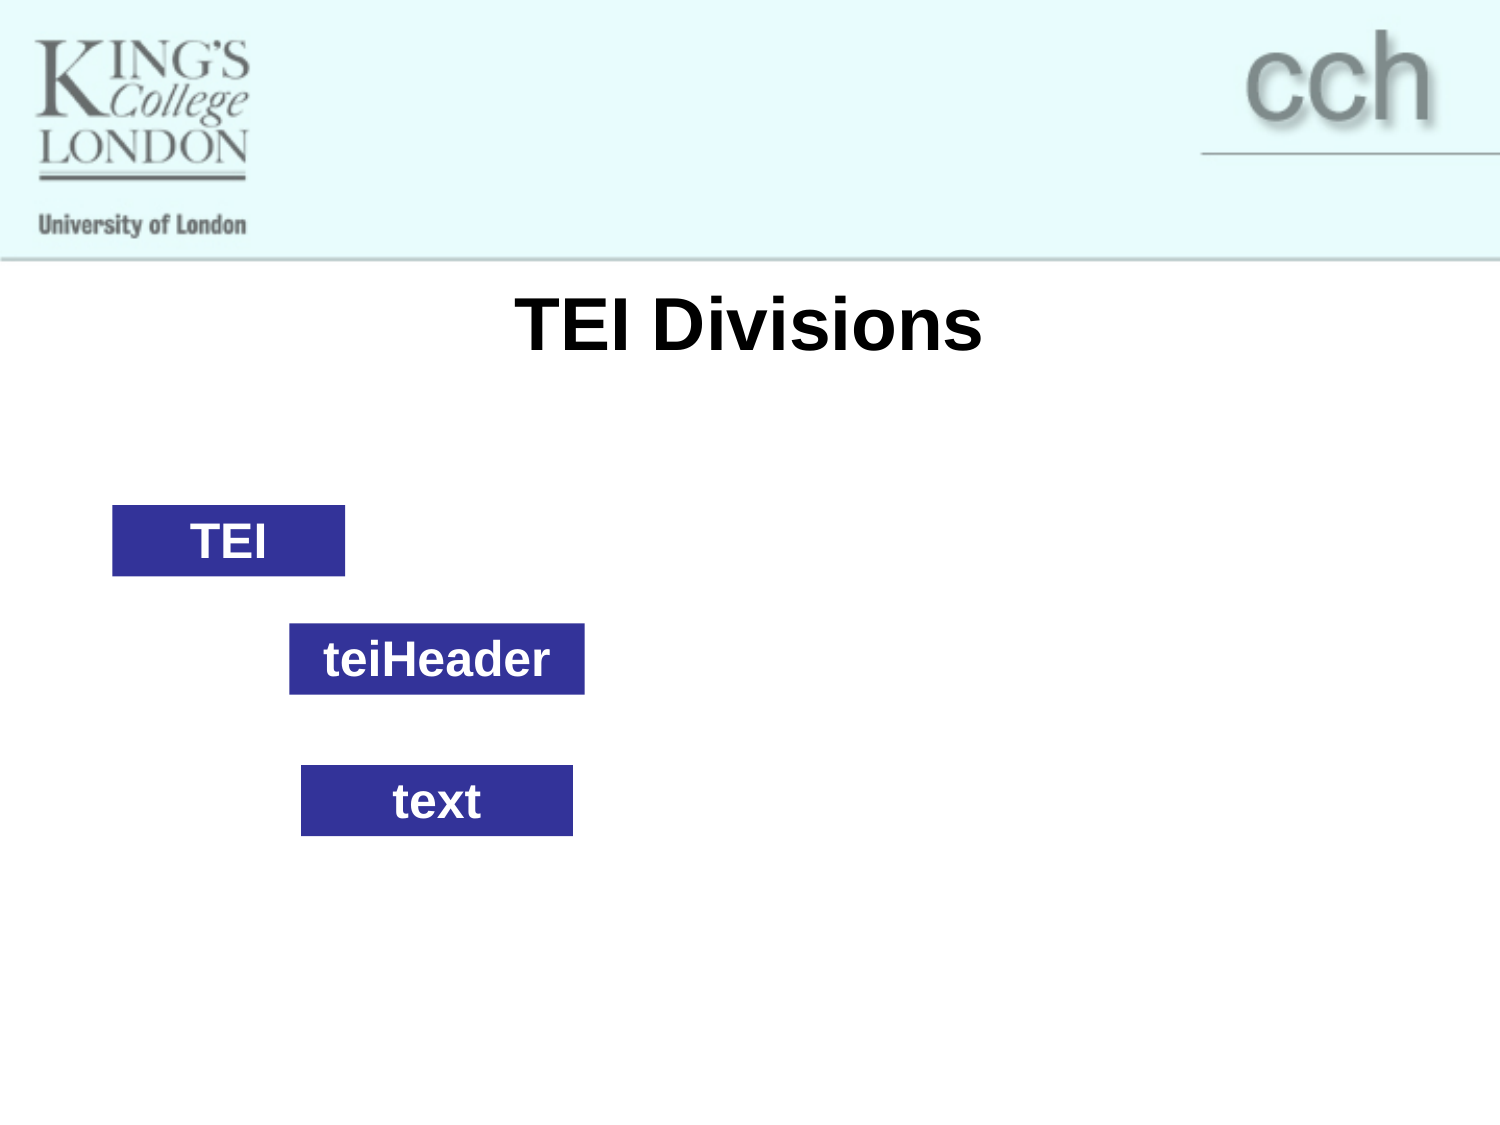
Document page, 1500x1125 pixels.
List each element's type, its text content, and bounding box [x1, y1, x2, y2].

picture [0, 0, 1500, 1125]
title TEI Divisions [112, 265, 1388, 384]
text_box TEI [112, 505, 346, 577]
text_box teiHeader [289, 623, 585, 695]
text_box text [301, 765, 573, 837]
